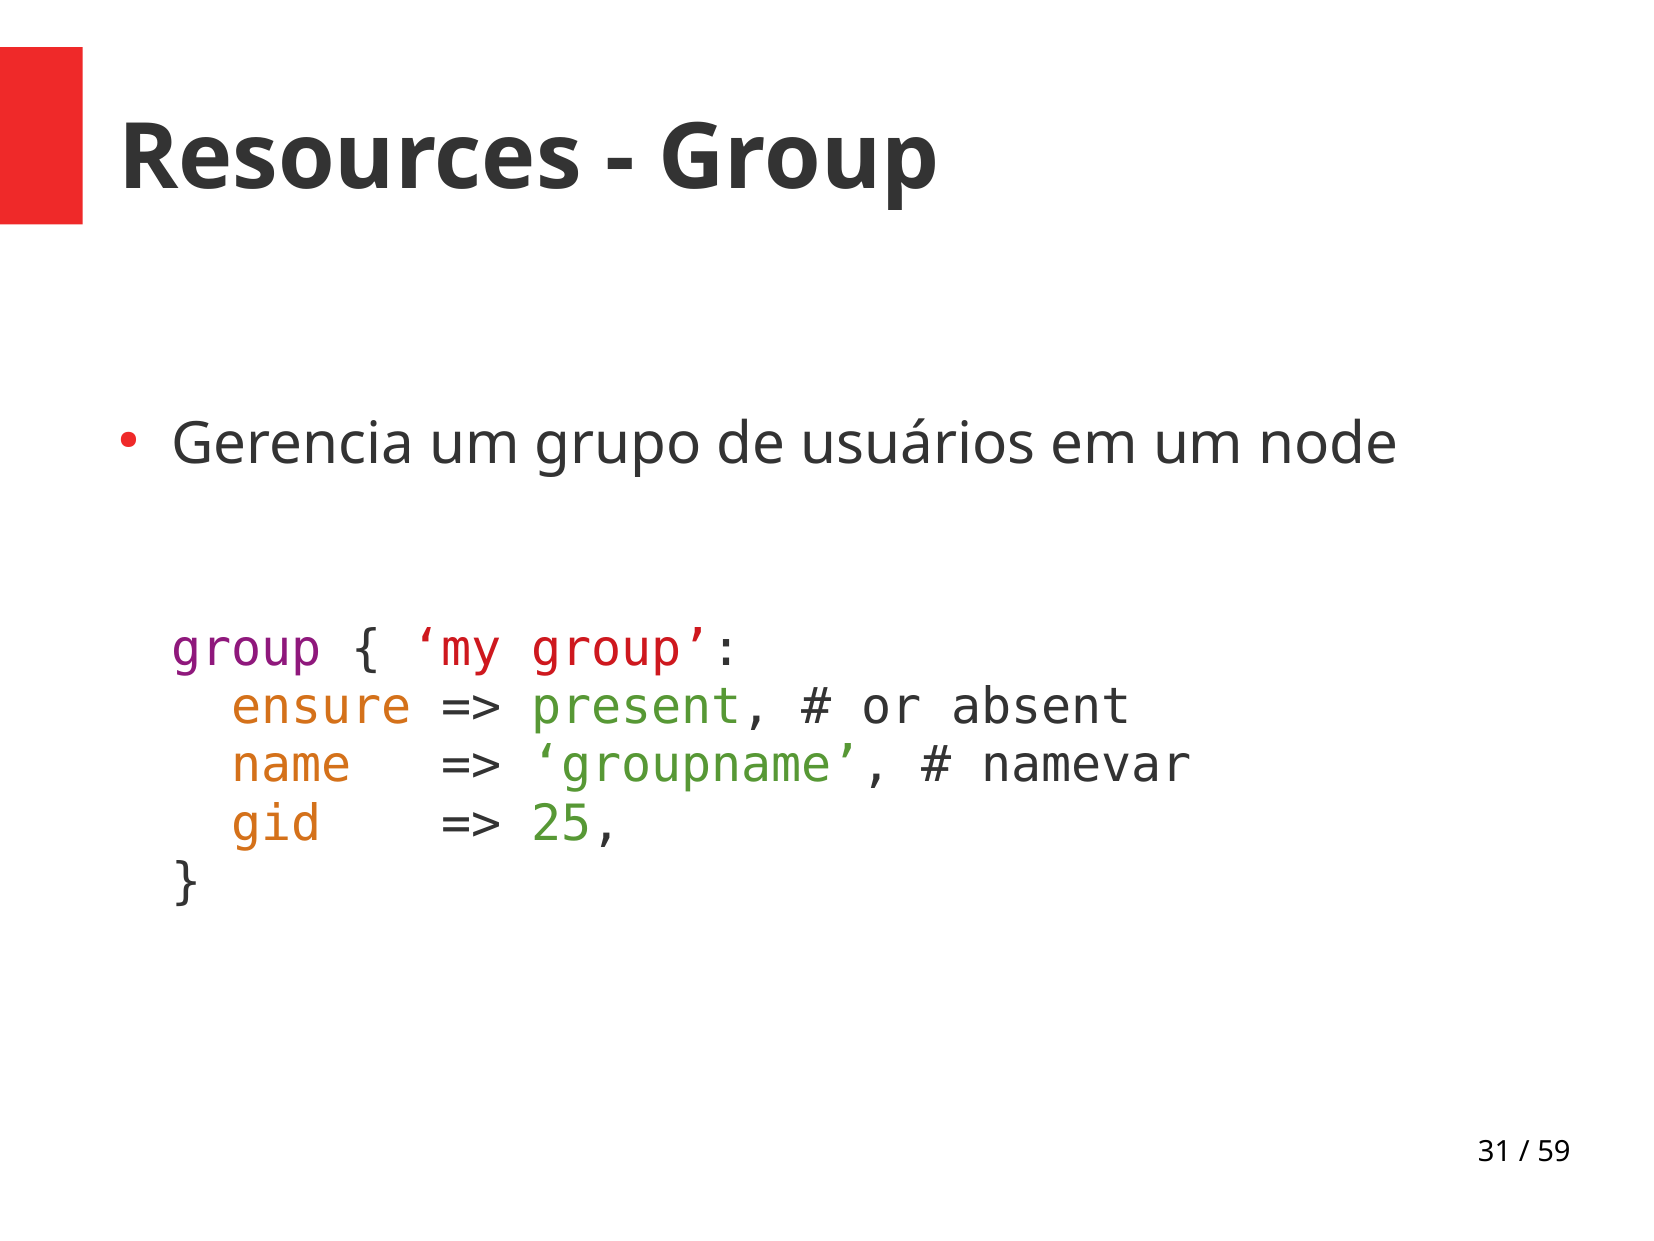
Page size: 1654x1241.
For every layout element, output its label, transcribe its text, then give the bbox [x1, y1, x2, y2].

title Resources - Group [118, 49, 1571, 257]
list Gerencia um grupo de usuários em um node group { ‘my group’: ensure => present, # or absent name => ‘groupname’, # namevar gid => 25, } [100, 401, 1518, 969]
